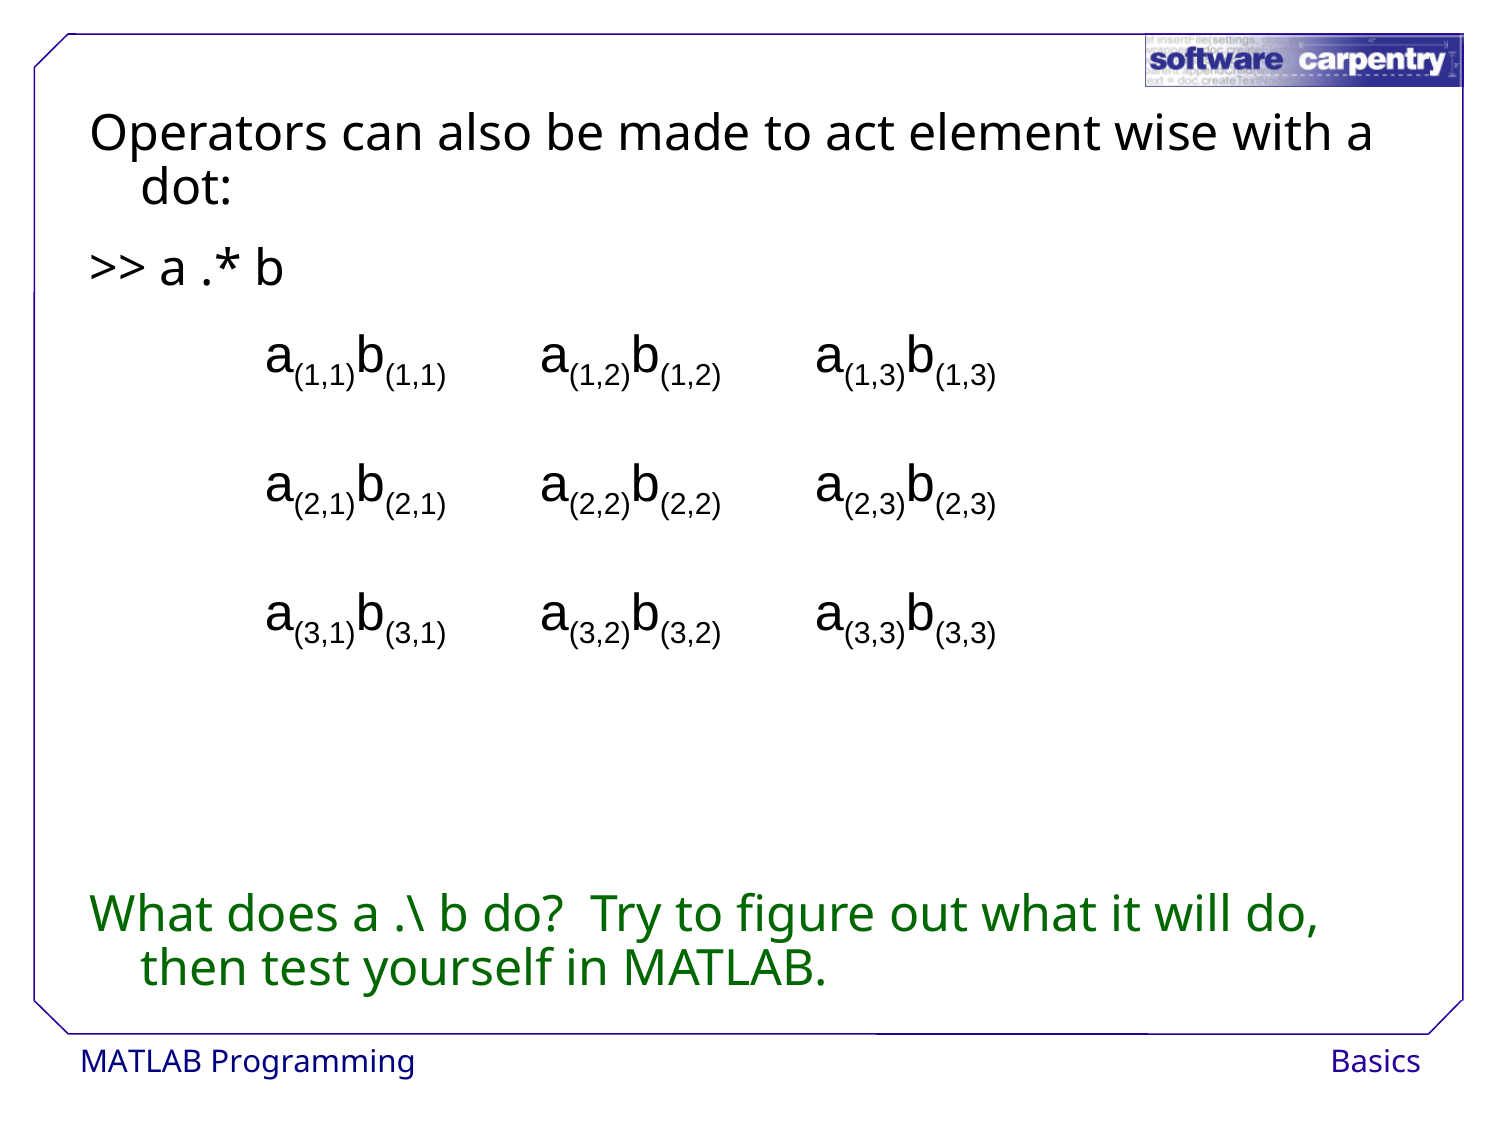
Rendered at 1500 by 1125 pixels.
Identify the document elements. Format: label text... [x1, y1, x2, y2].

picture [1145, 33, 1464, 87]
table_cell a(3,3)b(3,3) [800, 571, 1075, 700]
table_cell a(2,2)b(2,2) [525, 442, 800, 571]
table_header a(1,1)b(1,1) [250, 313, 525, 442]
table_header a(1,3)b(1,3) [800, 313, 1075, 442]
table_cell a(3,1)b(3,1) [250, 571, 525, 700]
table_header a(1,2)b(1,2) [525, 313, 800, 442]
list Operators can also be made to act element wise with a dot: >> a .* b What does a .\ b do? Try to figure out what it will do, then test yourself in MATLAB. [75, 99, 1426, 1005]
table_cell a(2,1)b(2,1) [250, 442, 525, 571]
table_cell a(3,2)b(3,2) [525, 571, 800, 700]
table_cell a(2,3)b(2,3) [800, 442, 1075, 571]
